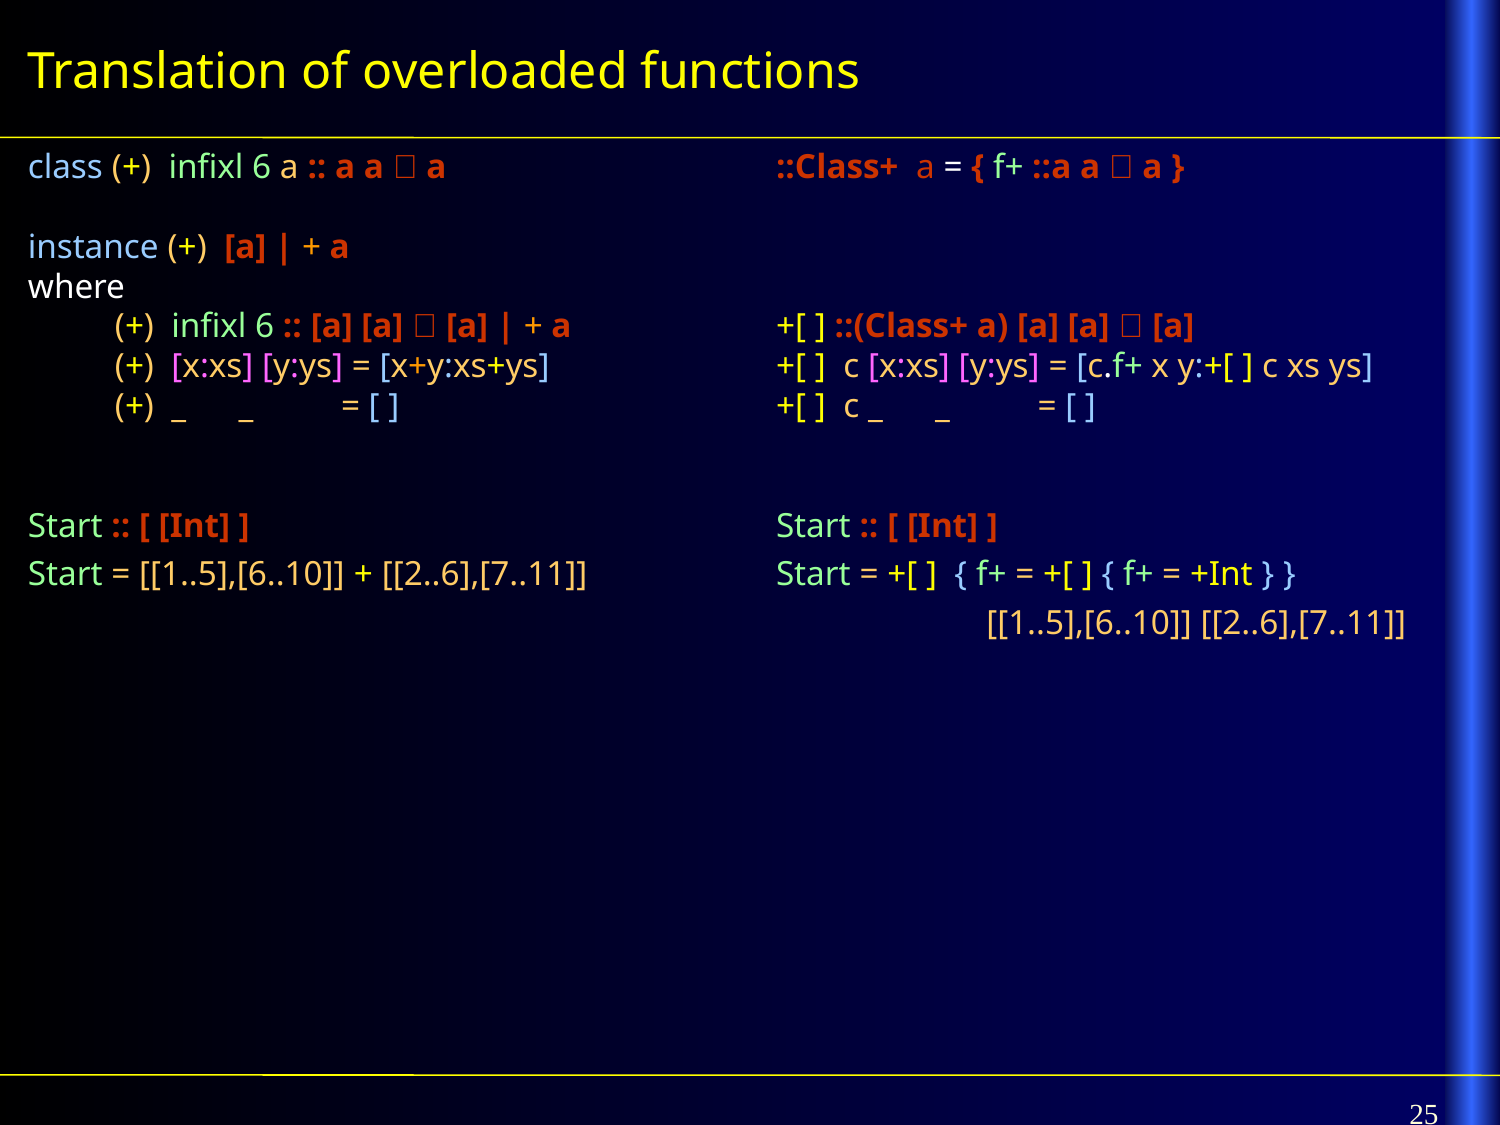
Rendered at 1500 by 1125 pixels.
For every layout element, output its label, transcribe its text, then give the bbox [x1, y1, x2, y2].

text_box Translation of overloaded functions [12, 0, 1288, 137]
text_box ::Class+ a = { f+ ::a a  a } +[ ] ::(Class+ a) [a] [a]  [a] +[ ] c [x:xs] [y:ys] = [c.f+ x y:+[ ] c xs ys] +[ ] c _ _ = [ ] Start :: [ [Int] ] Start = +[ ] { f+ = +[ ] { f+ = +Int } } [[1..5],[6..10]] [[2..6],[7..11]] [760, 137, 1500, 1063]
text_box class (+) infixl 6 a :: a a  a instance (+) [a] | + a where (+) infixl 6 :: [a] [a]  [a] | + a (+) [x:xs] [y:ys] = [x+y:xs+ys] (+) _ _ = [ ] Start :: [ [Int] ] Start = [[1..5],[6..10]] + [[2..6],[7..11]] [12, 137, 760, 1063]
